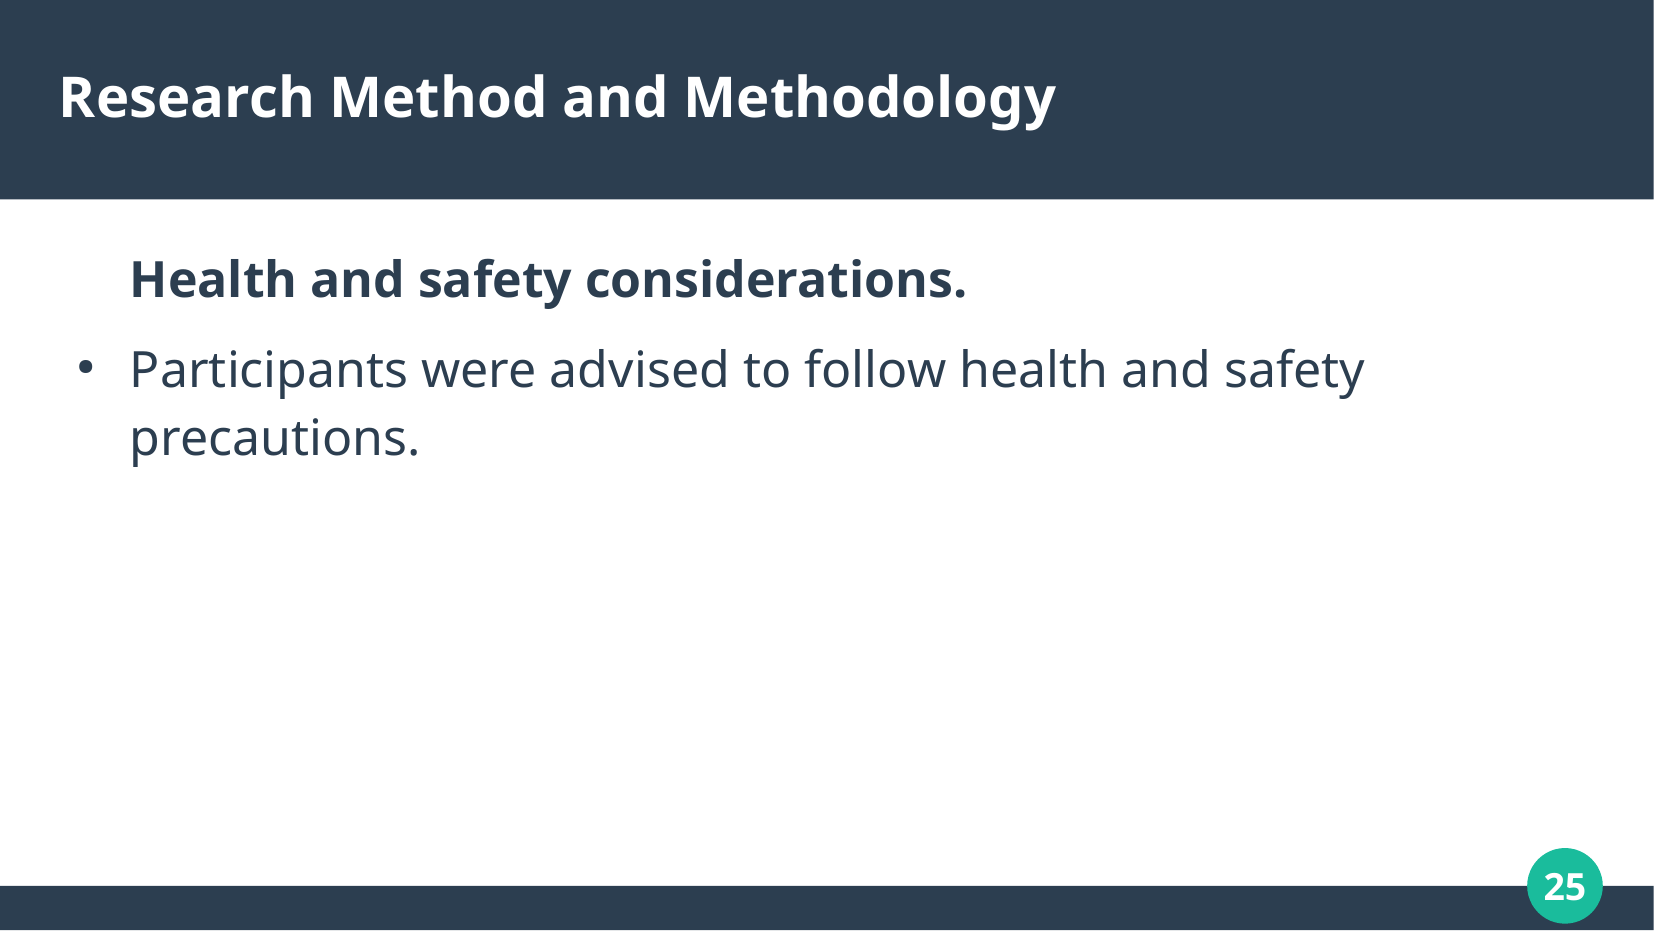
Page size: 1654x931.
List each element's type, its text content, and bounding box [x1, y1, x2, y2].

title Research Method and Methodology [59, 37, 1595, 155]
list Health and safety considerations. Participants were advised to follow health and safety precautions. [59, 243, 1595, 864]
